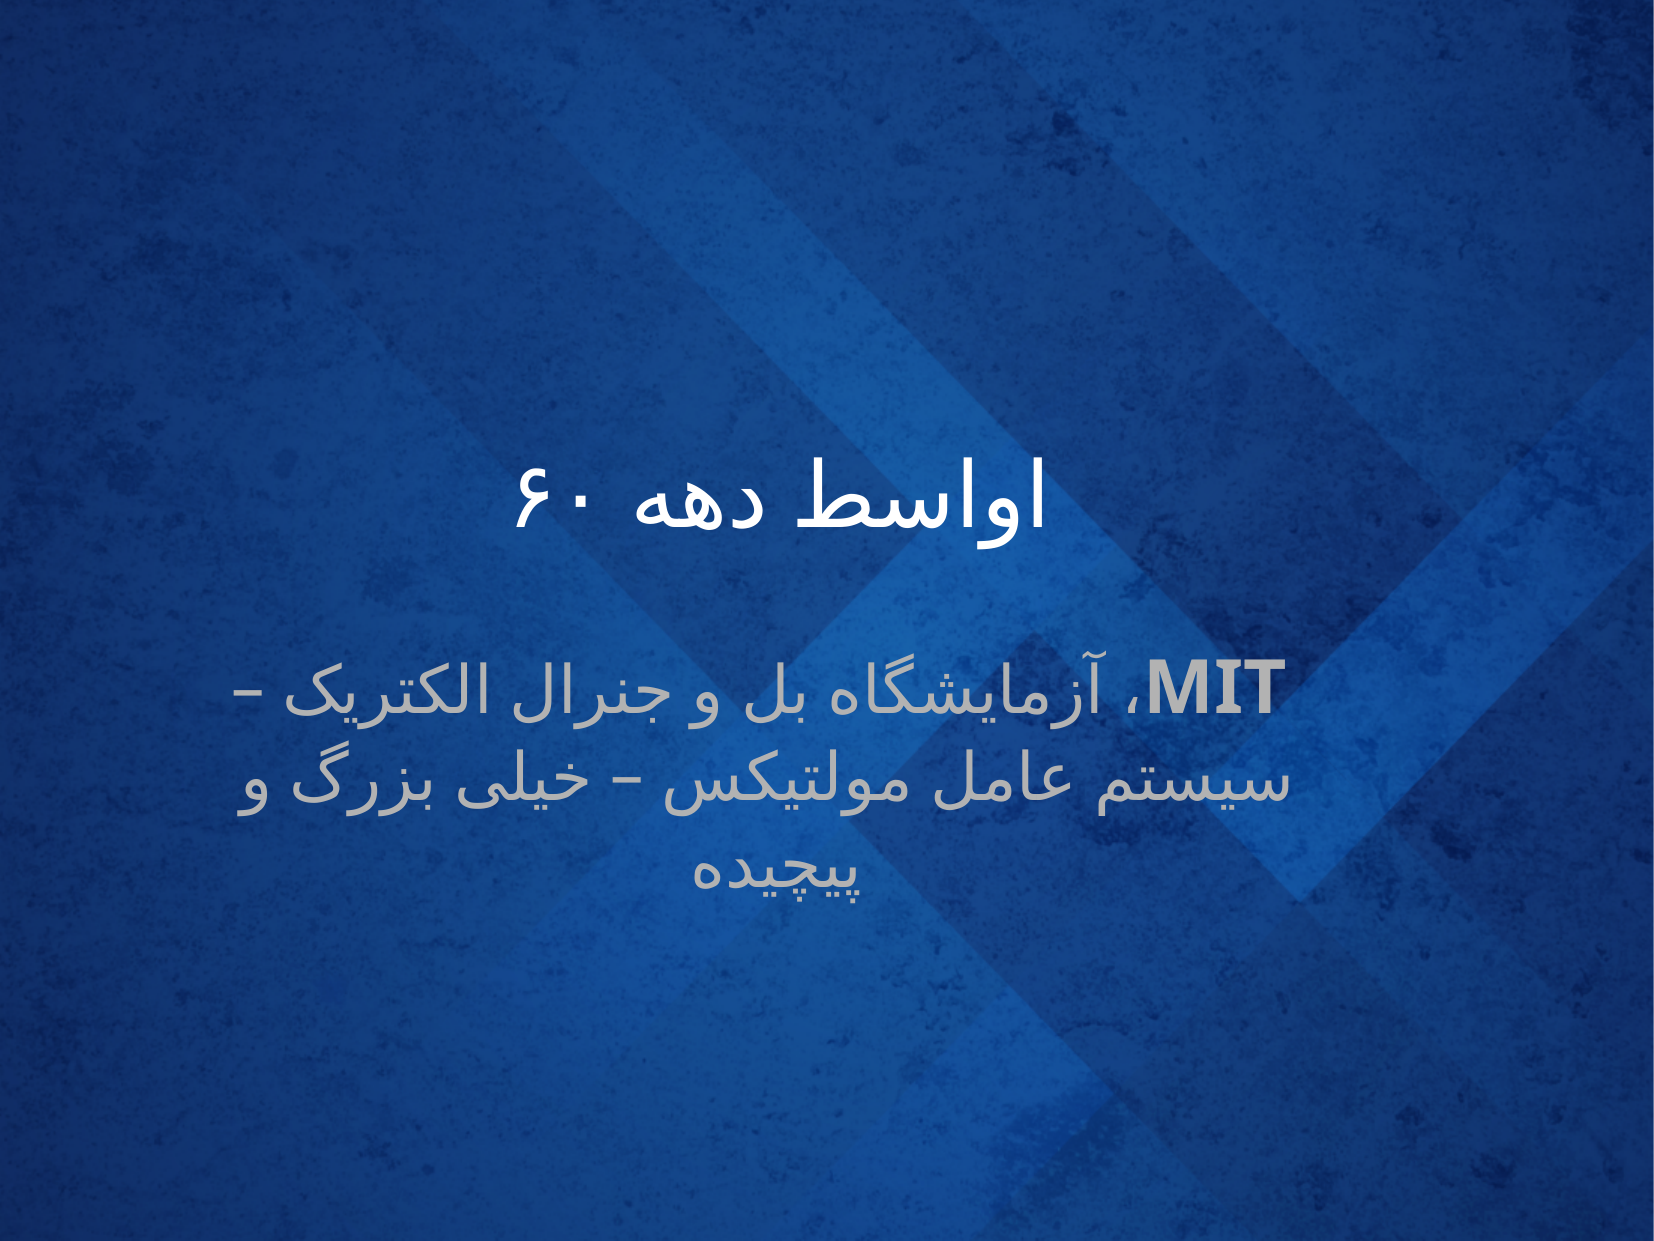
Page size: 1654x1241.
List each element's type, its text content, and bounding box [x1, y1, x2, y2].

title اواسط دهه ۶۰ [194, 383, 1388, 628]
subtitle MIT، آزمایشگاه بل و جنرال الکتریک – سیستم عامل مولتیکس – خیلی بزرگ و پیچیده [194, 631, 1341, 916]
picture [0, 0, 1654, 1241]
